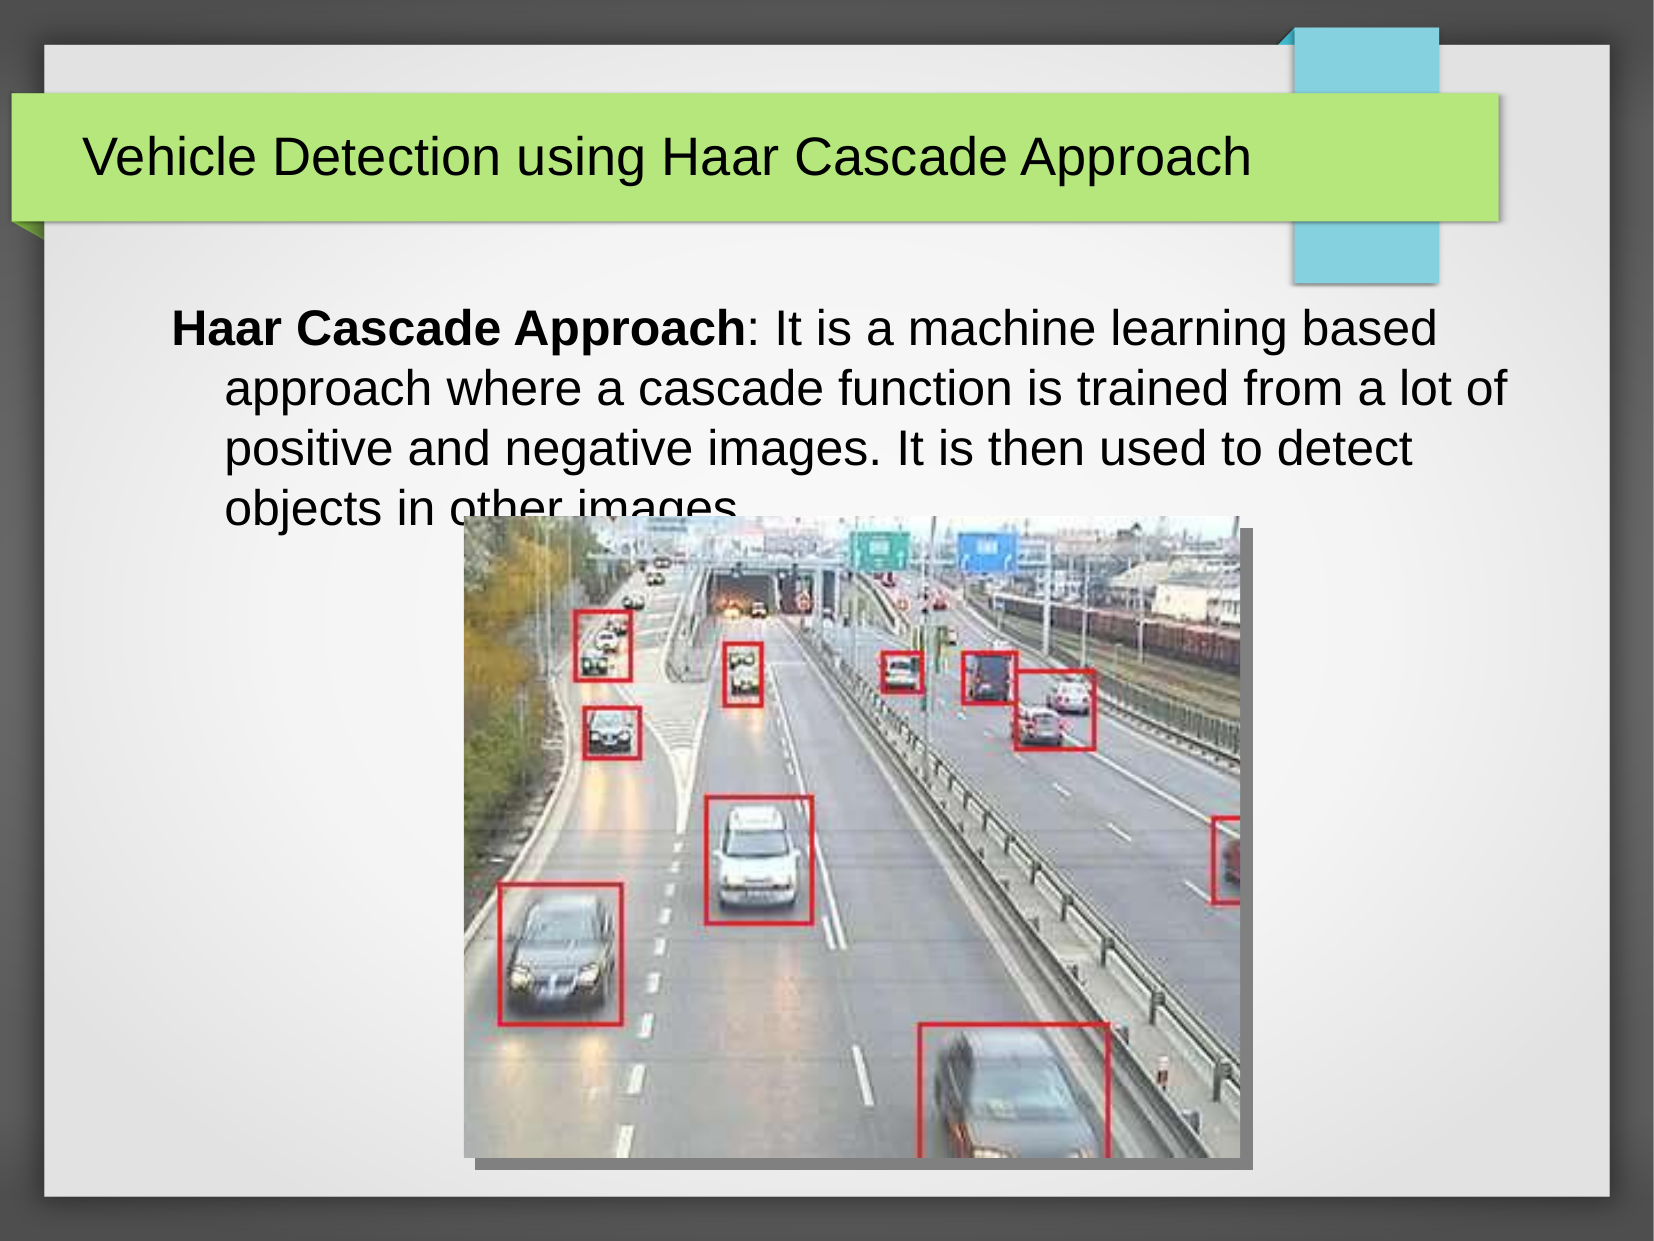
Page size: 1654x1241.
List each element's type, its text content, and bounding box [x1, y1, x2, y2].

title Vehicle Detection using Haar Cascade Approach [82, 94, 1264, 213]
list Haar Cascade Approach: It is a machine learning based approach where a cascade function is trained from a lot of positive and negative images. It is then used to detect objects in other images. [82, 295, 1571, 615]
picture [463, 516, 1241, 1158]
